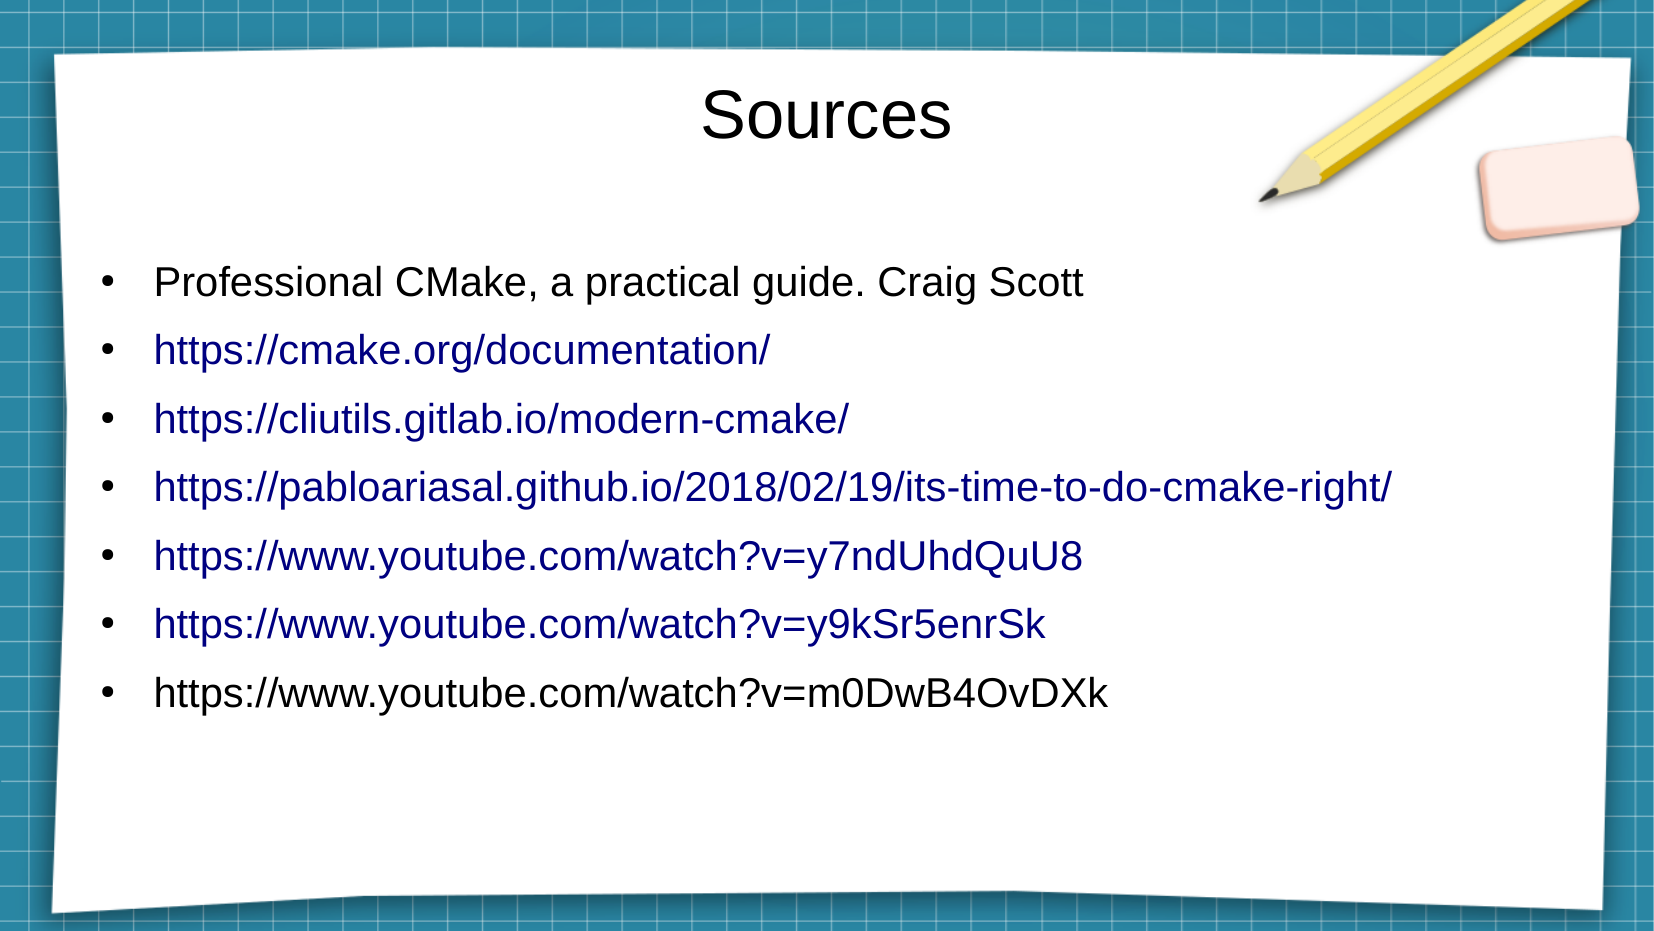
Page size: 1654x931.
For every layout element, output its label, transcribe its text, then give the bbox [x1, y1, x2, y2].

title Sources [82, 37, 1571, 193]
list Professional CMake, a practical guide. Craig Scott https://cmake.org/documentation/ https://cliutils.gitlab.io/modern-cmake/ https://pabloariasal.github.io/2018/02/19/its-time-to-do-cmake-right/ https://www.youtube.com/watch?v=y7ndUhdQuU8 https://www.youtube.com/watch?v=y9kSr5enrSk https://www.youtube.com/watch?v=m0DwB4OvDXk [82, 217, 1571, 758]
picture [0, 0, 1654, 931]
